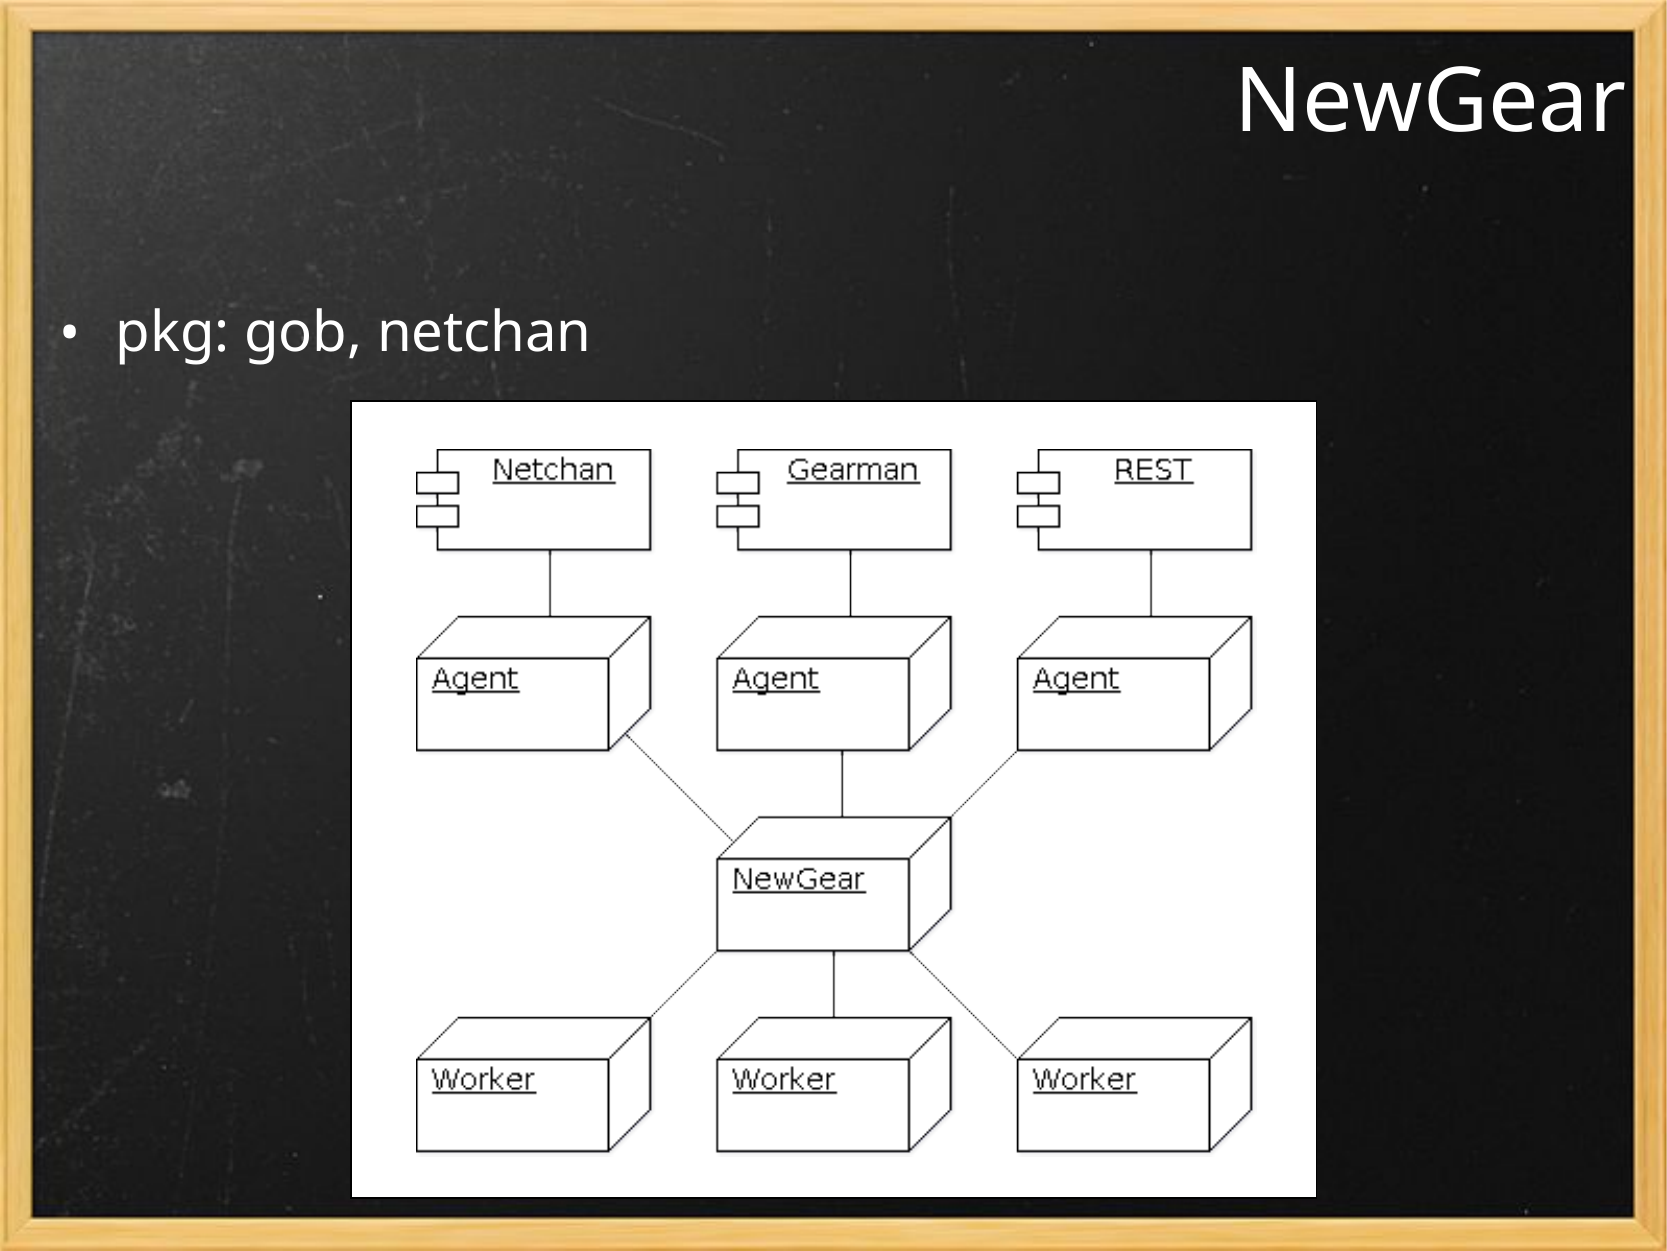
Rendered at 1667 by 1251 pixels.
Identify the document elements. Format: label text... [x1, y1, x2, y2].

picture [0, 0, 1667, 1251]
list pkg: gob, netchan [40, 300, 1627, 1201]
title NewGear [40, 50, 1627, 201]
text_box [351, 401, 1317, 1199]
